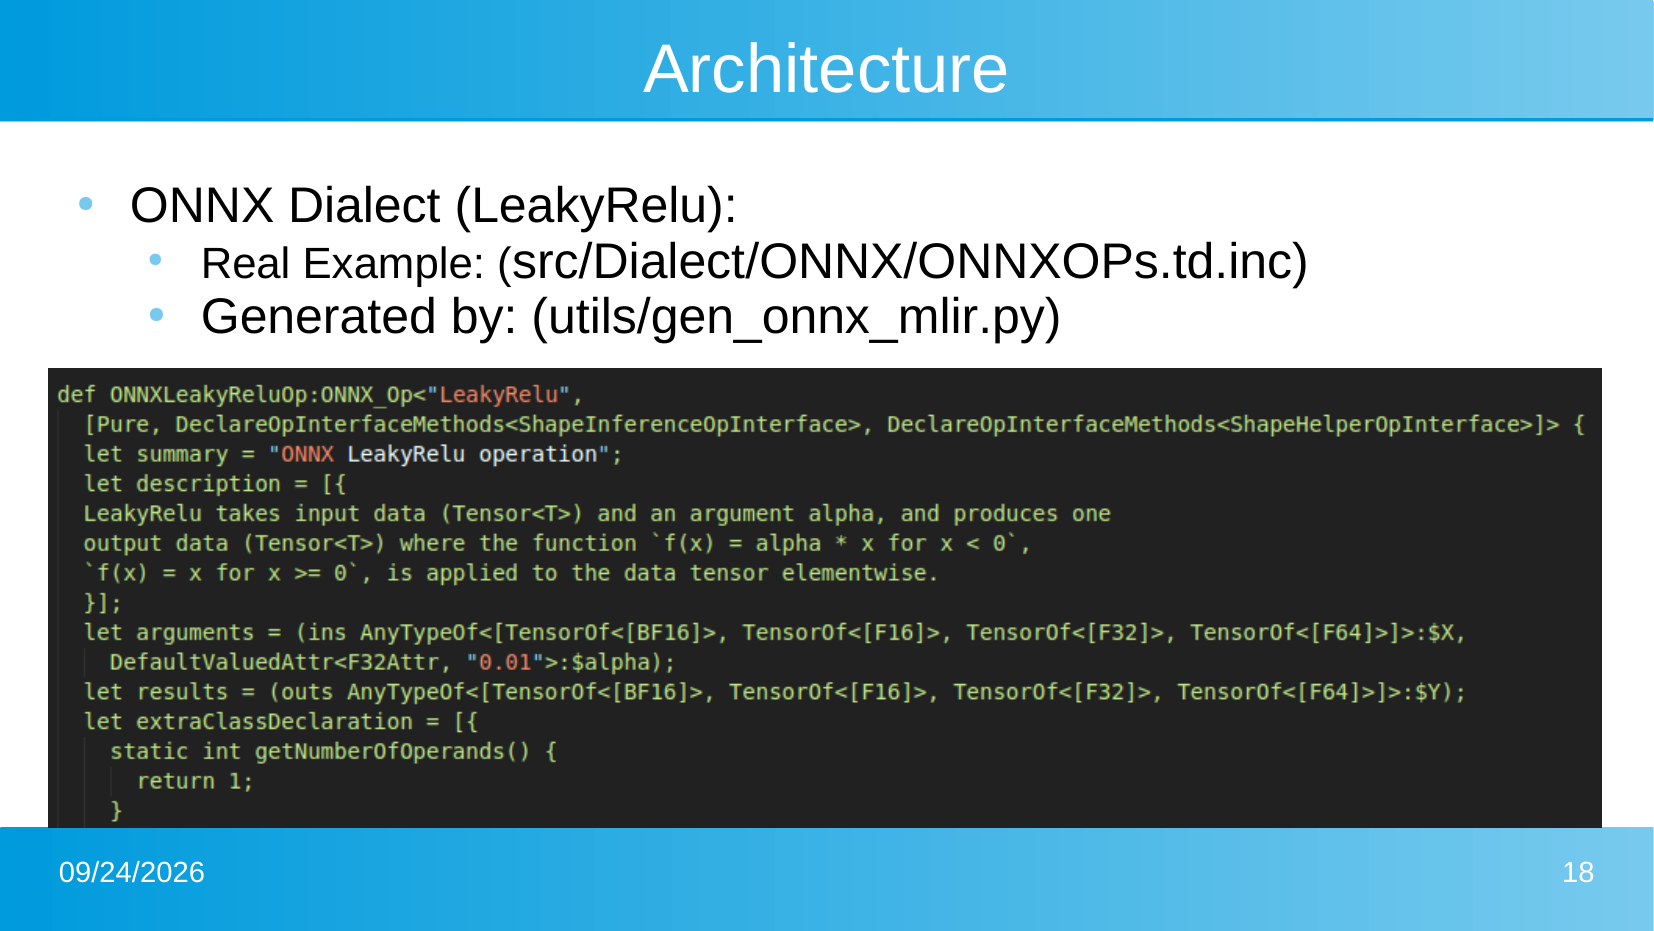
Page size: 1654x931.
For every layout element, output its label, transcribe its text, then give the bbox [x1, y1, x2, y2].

list ONNX Dialect (LeakyRelu): Real Example: (src/Dialect/ONNX/ONNXOPs.td.inc) Generated by: (utils/gen_onnx_mlir.py) [59, 177, 1595, 368]
title Architecture [59, 29, 1595, 108]
picture [48, 368, 1602, 828]
